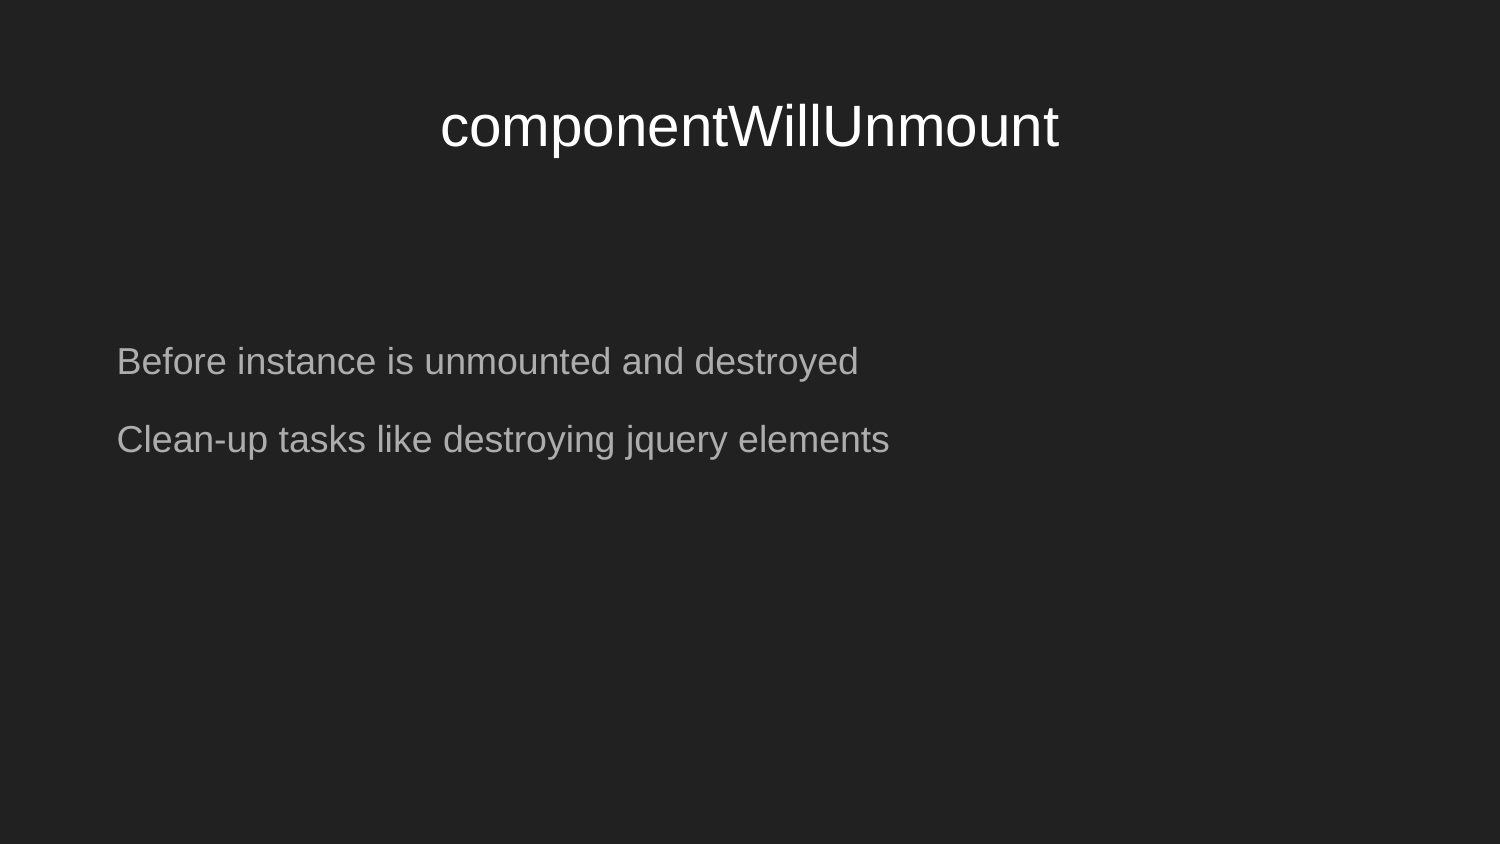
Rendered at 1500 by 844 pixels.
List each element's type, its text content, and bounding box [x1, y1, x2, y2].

list Before instance is unmounted and destroyed Clean-up tasks like destroying jquery elements [64, 321, 1462, 713]
title componentWillUnmount [51, 72, 1449, 167]
